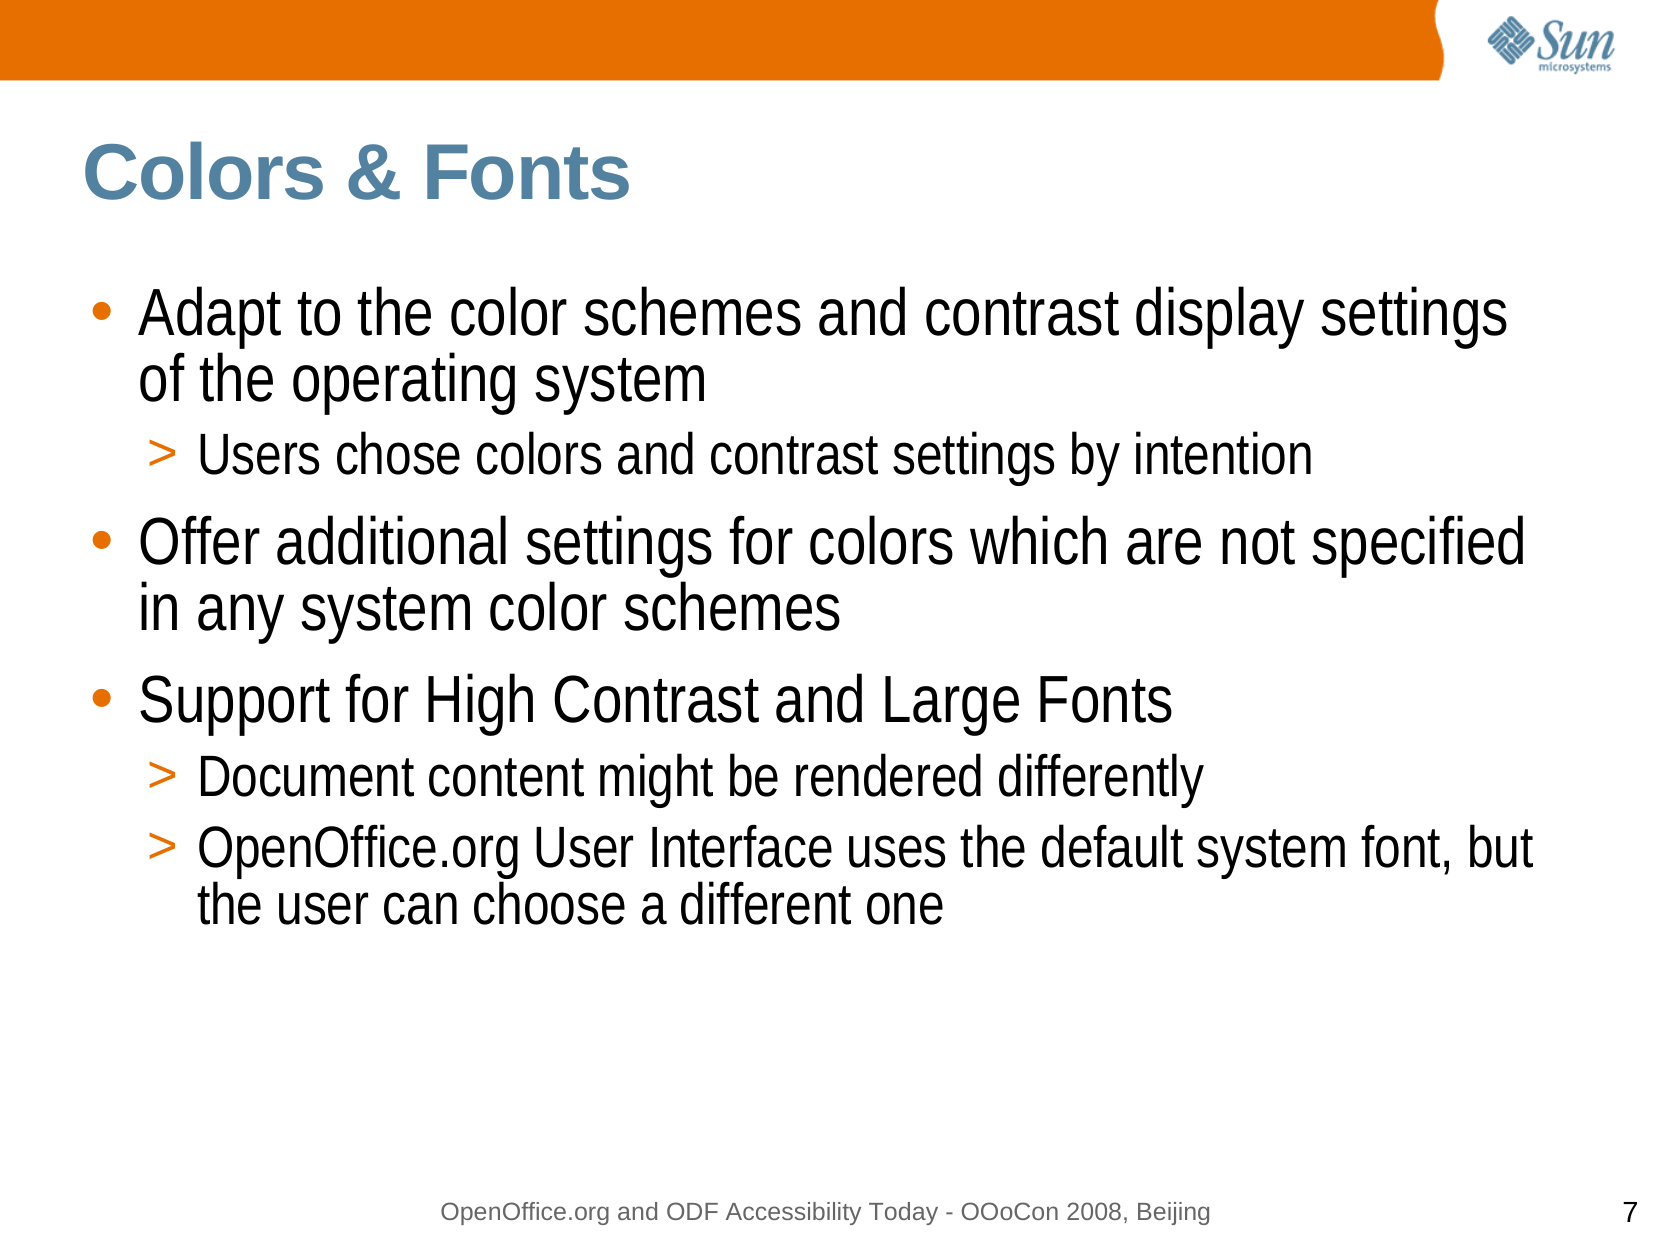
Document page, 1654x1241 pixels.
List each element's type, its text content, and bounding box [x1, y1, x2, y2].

title Colors & Fonts [82, 135, 1585, 251]
list Adapt to the color schemes and contrast display settings of the operating system Users chose colors and contrast settings by intention Offer additional settings for colors which are not specified in any system color schemes Support for High Contrast and Large Fonts Document content might be rendered differently OpenOffice.org User Interface uses the default system font, but the user can choose a different one [71, 283, 1545, 1121]
picture [0, 0, 1654, 83]
